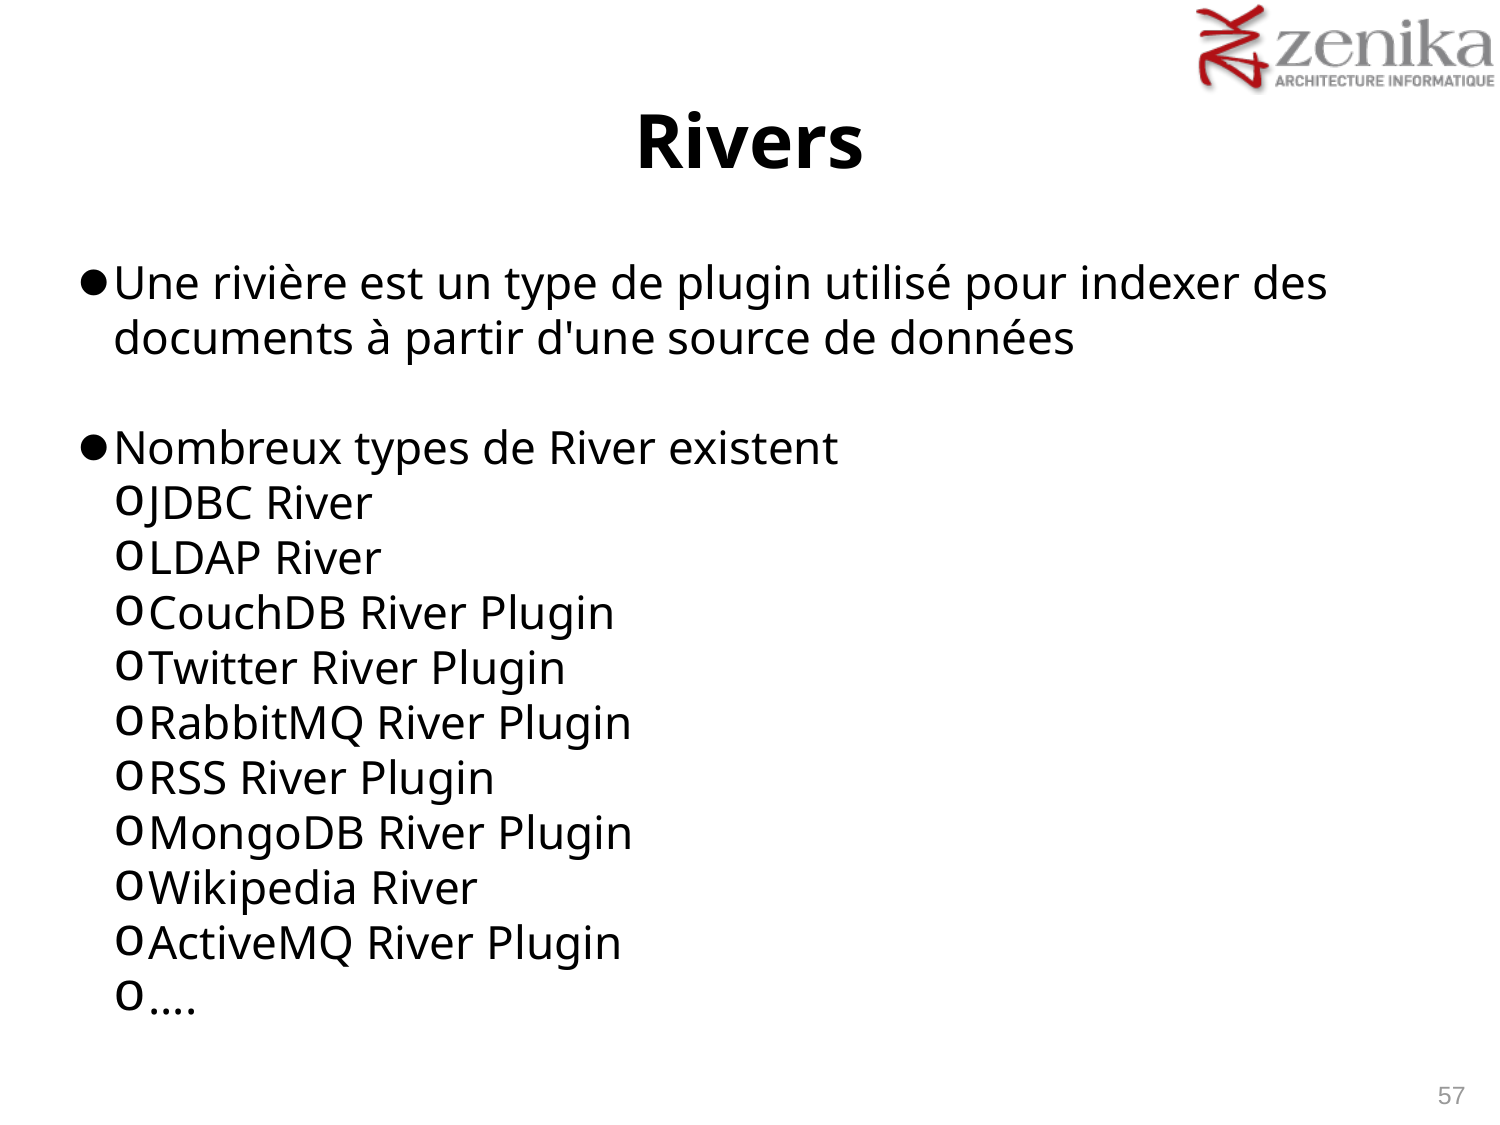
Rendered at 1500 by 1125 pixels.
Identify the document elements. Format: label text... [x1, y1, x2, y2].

text_box Rivers [75, 29, 1425, 238]
picture [1190, 0, 1500, 95]
text_box Une rivière est un type de plugin utilisé pour indexer des documents à partir d'une source de données Nombreux types de River existent JDBC River LDAP River CouchDB River Plugin Twitter River Plugin RabbitMQ River Plugin RSS River Plugin MongoDB River Plugin Wikipedia River ActiveMQ River Plugin …. [63, 238, 1470, 1052]
